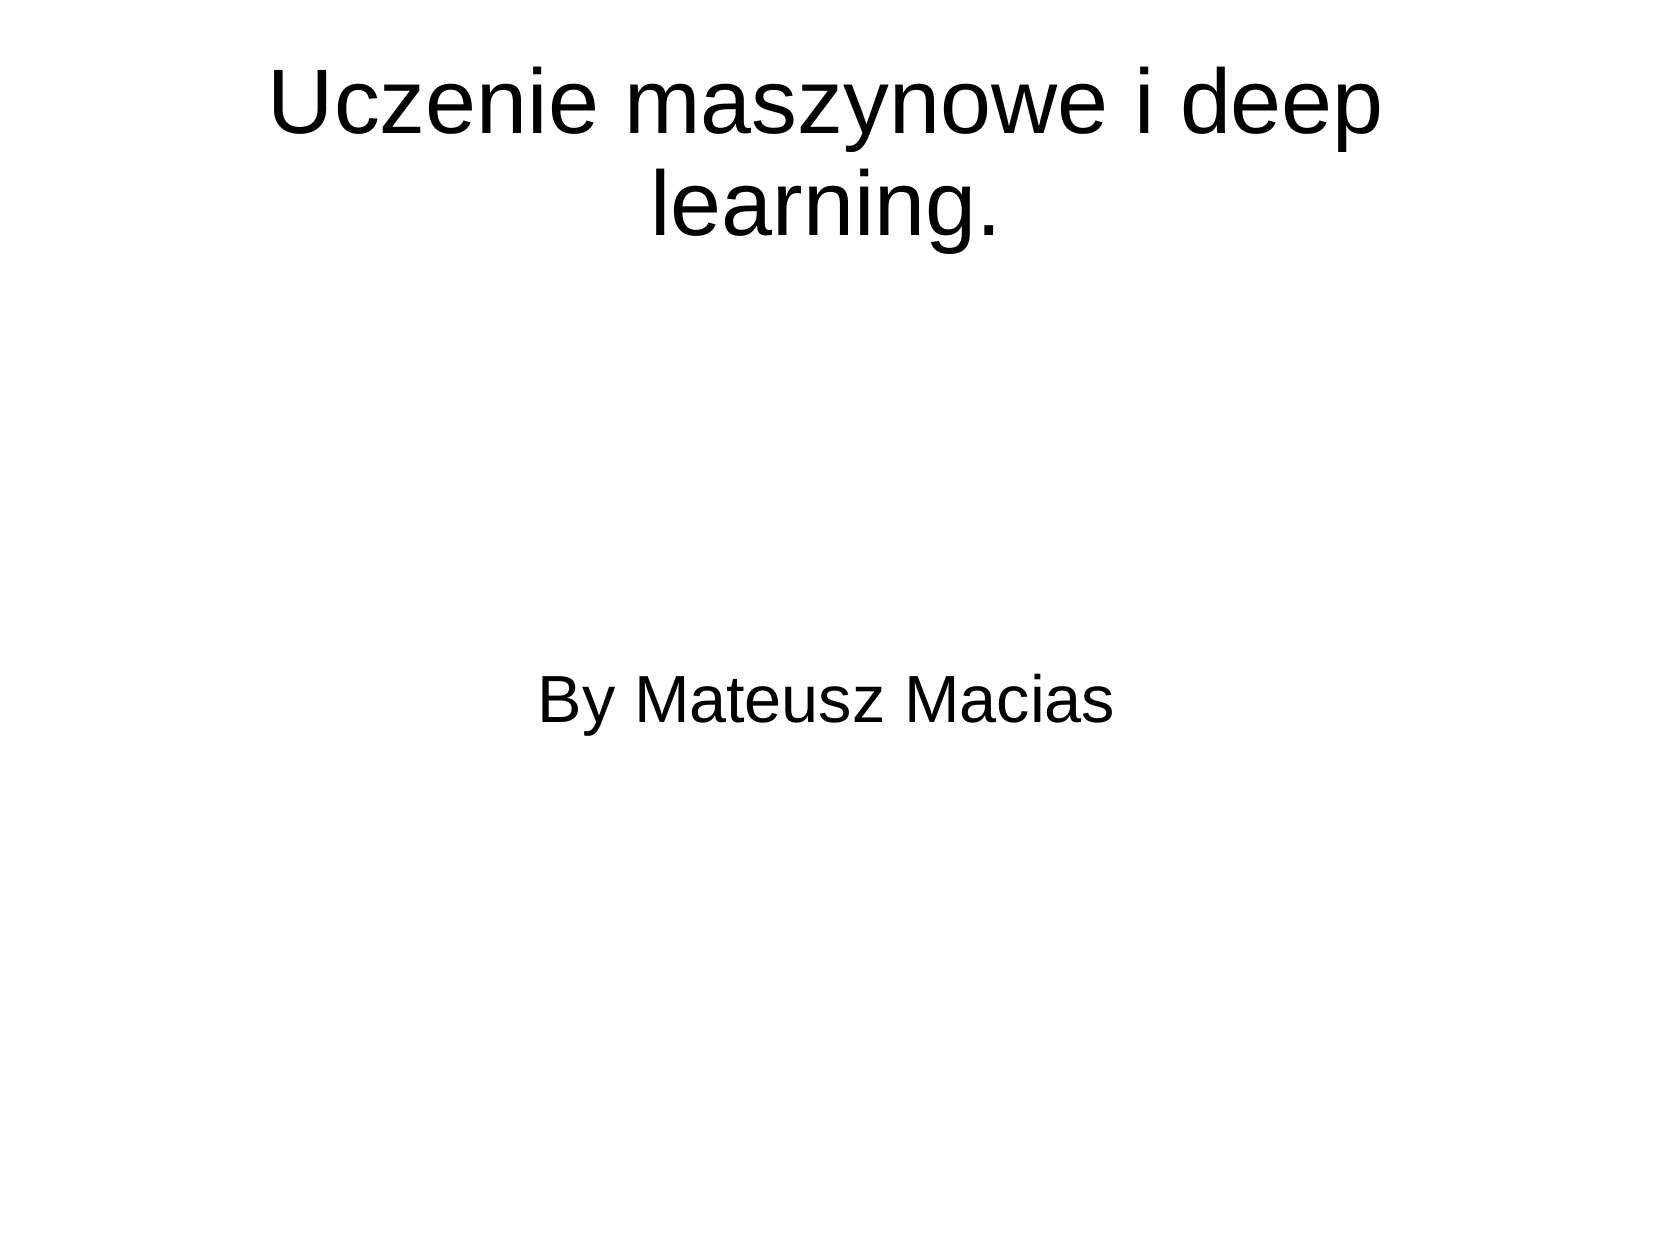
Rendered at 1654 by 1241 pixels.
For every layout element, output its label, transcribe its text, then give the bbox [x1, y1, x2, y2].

subtitle By Mateusz Macias [82, 290, 1571, 1109]
title Uczenie maszynowe i deep learning. [82, 49, 1571, 257]
